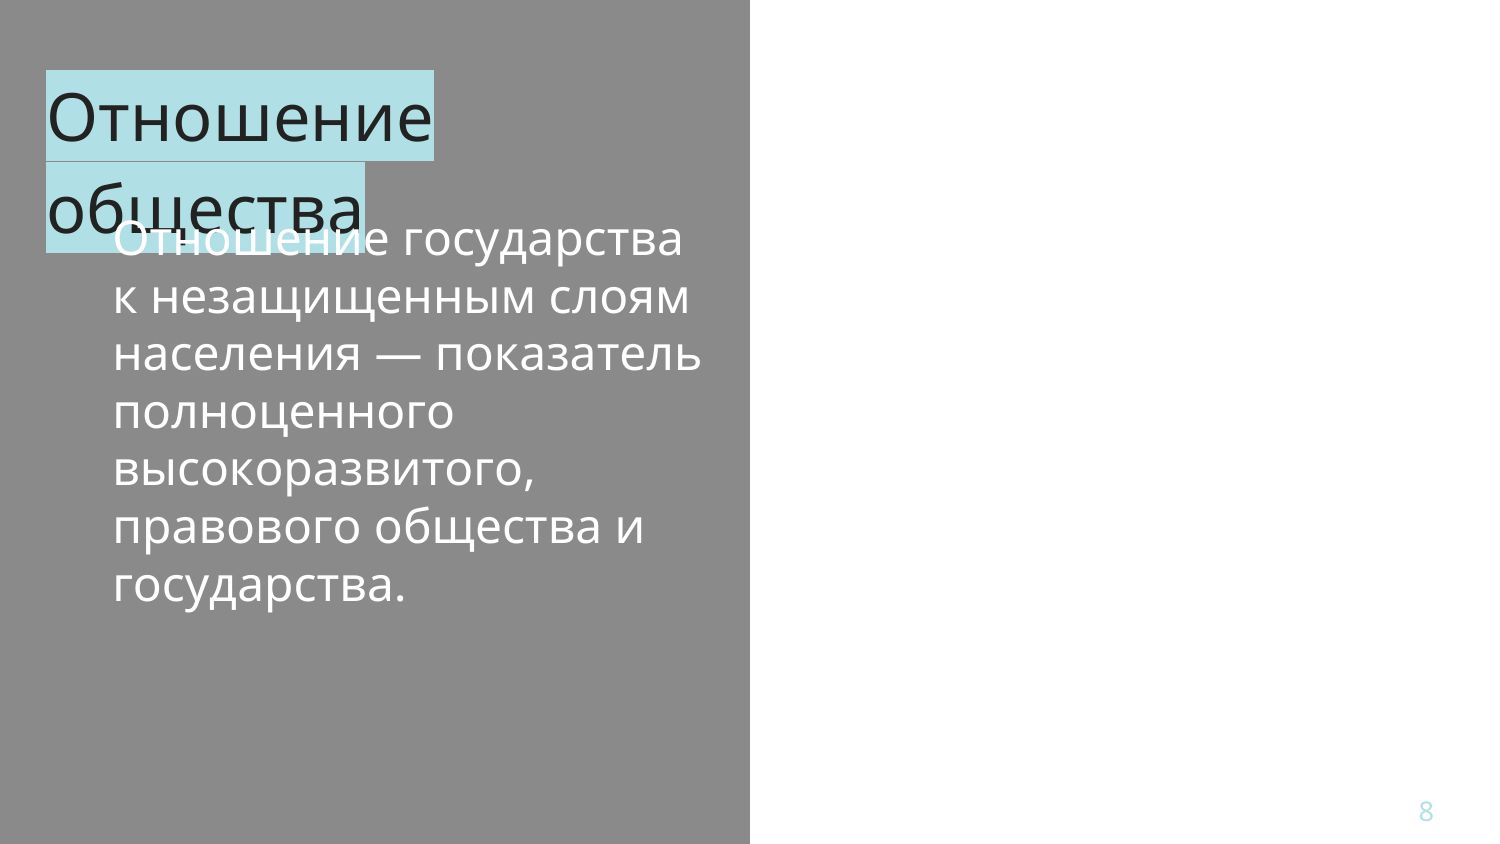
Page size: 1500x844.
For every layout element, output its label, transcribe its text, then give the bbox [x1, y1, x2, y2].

title Отношение общества [31, 47, 727, 141]
list Отношение государства к незащищенным слоям населения — показатель полноценного высокоразвитого, правового общества и государства. [57, 192, 727, 669]
text_box 8 [1403, 779, 1494, 832]
